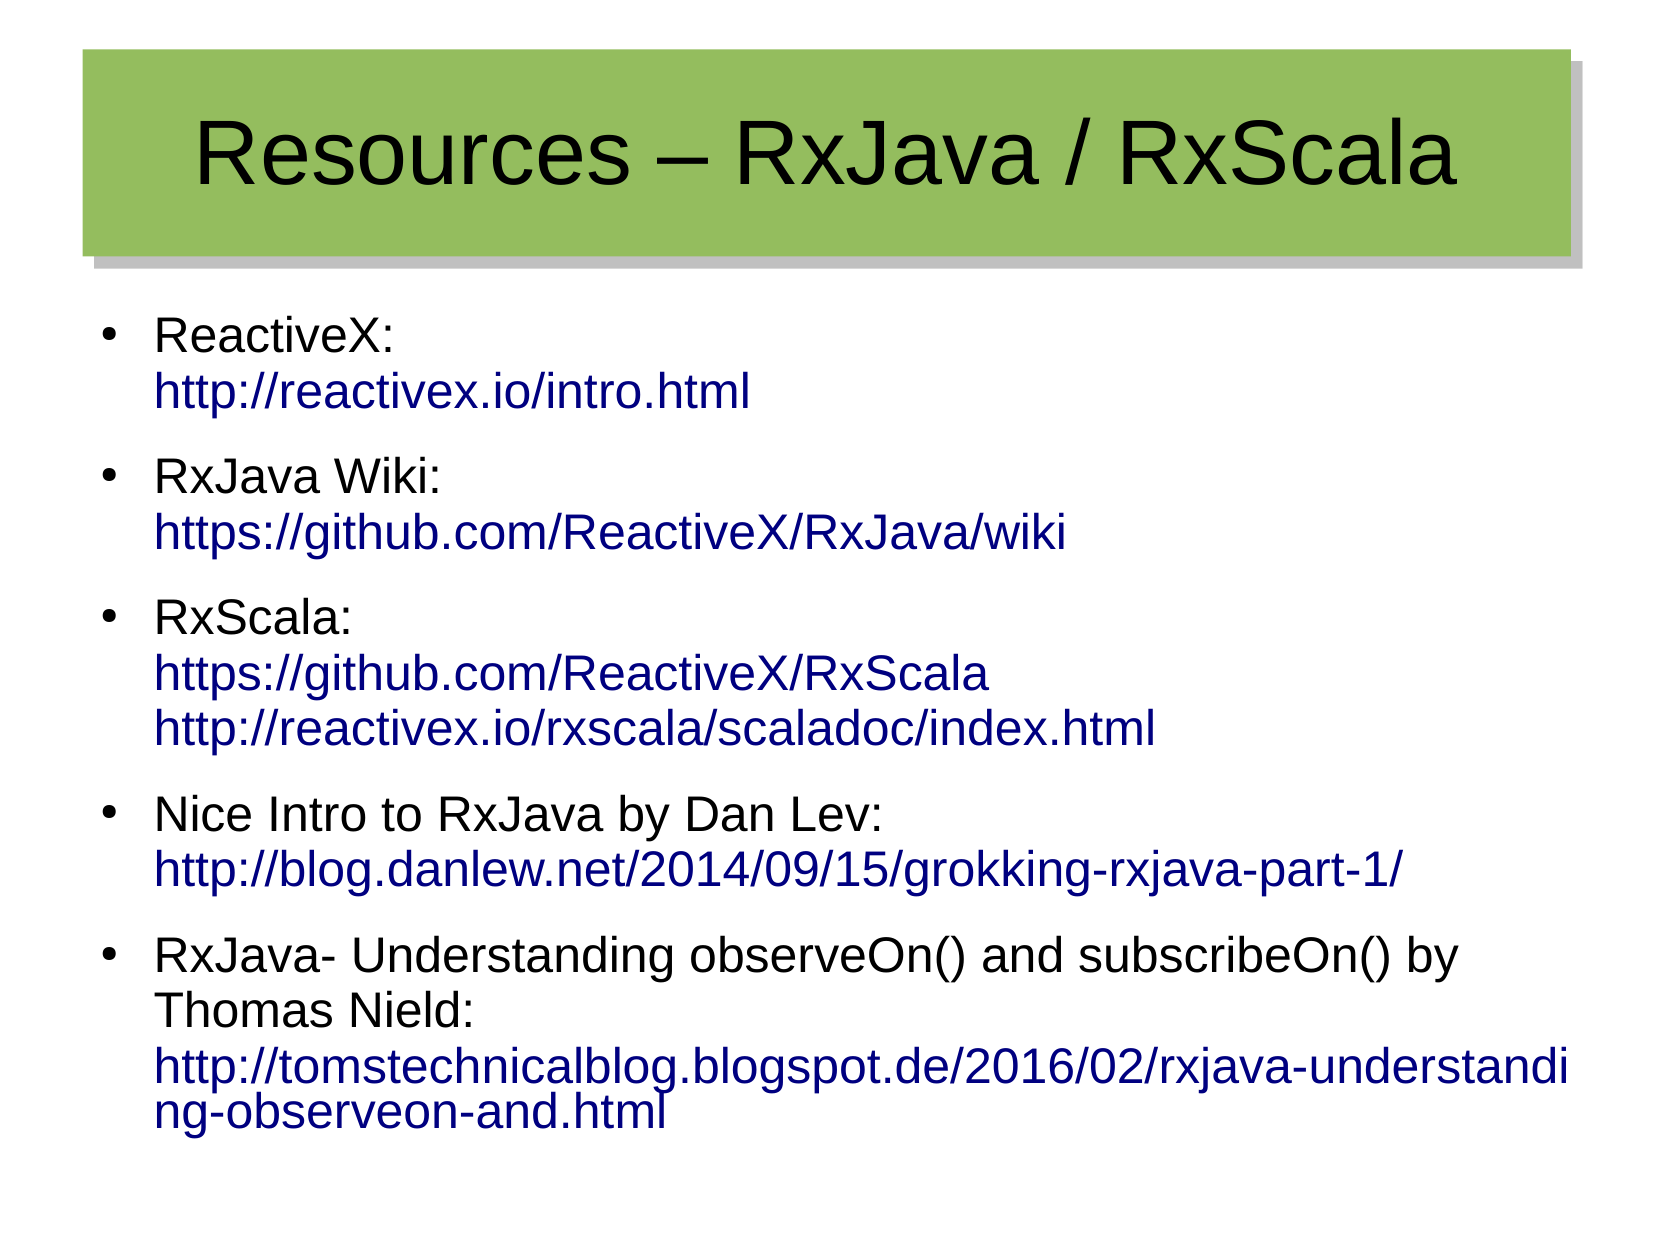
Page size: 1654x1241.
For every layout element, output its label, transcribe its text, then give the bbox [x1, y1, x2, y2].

title Resources – RxJava / RxScala [82, 49, 1571, 257]
list ReactiveX: http://reactivex.io/intro.html RxJava Wiki: https://github.com/ReactiveX/RxJava/wiki RxScala: https://github.com/ReactiveX/RxScala http://reactivex.io/rxscala/scaladoc/index.html Nice Intro to RxJava by Dan Lev: http://blog.danlew.net/2014/09/15/grokking-rxjava-part-1/ RxJava- Understanding observeOn() and subscribeOn() by Thomas Nield: http://tomstechnicalblog.blogspot.de/2016/02/rxjava-understanding-observeon-and.html [82, 307, 1571, 1111]
